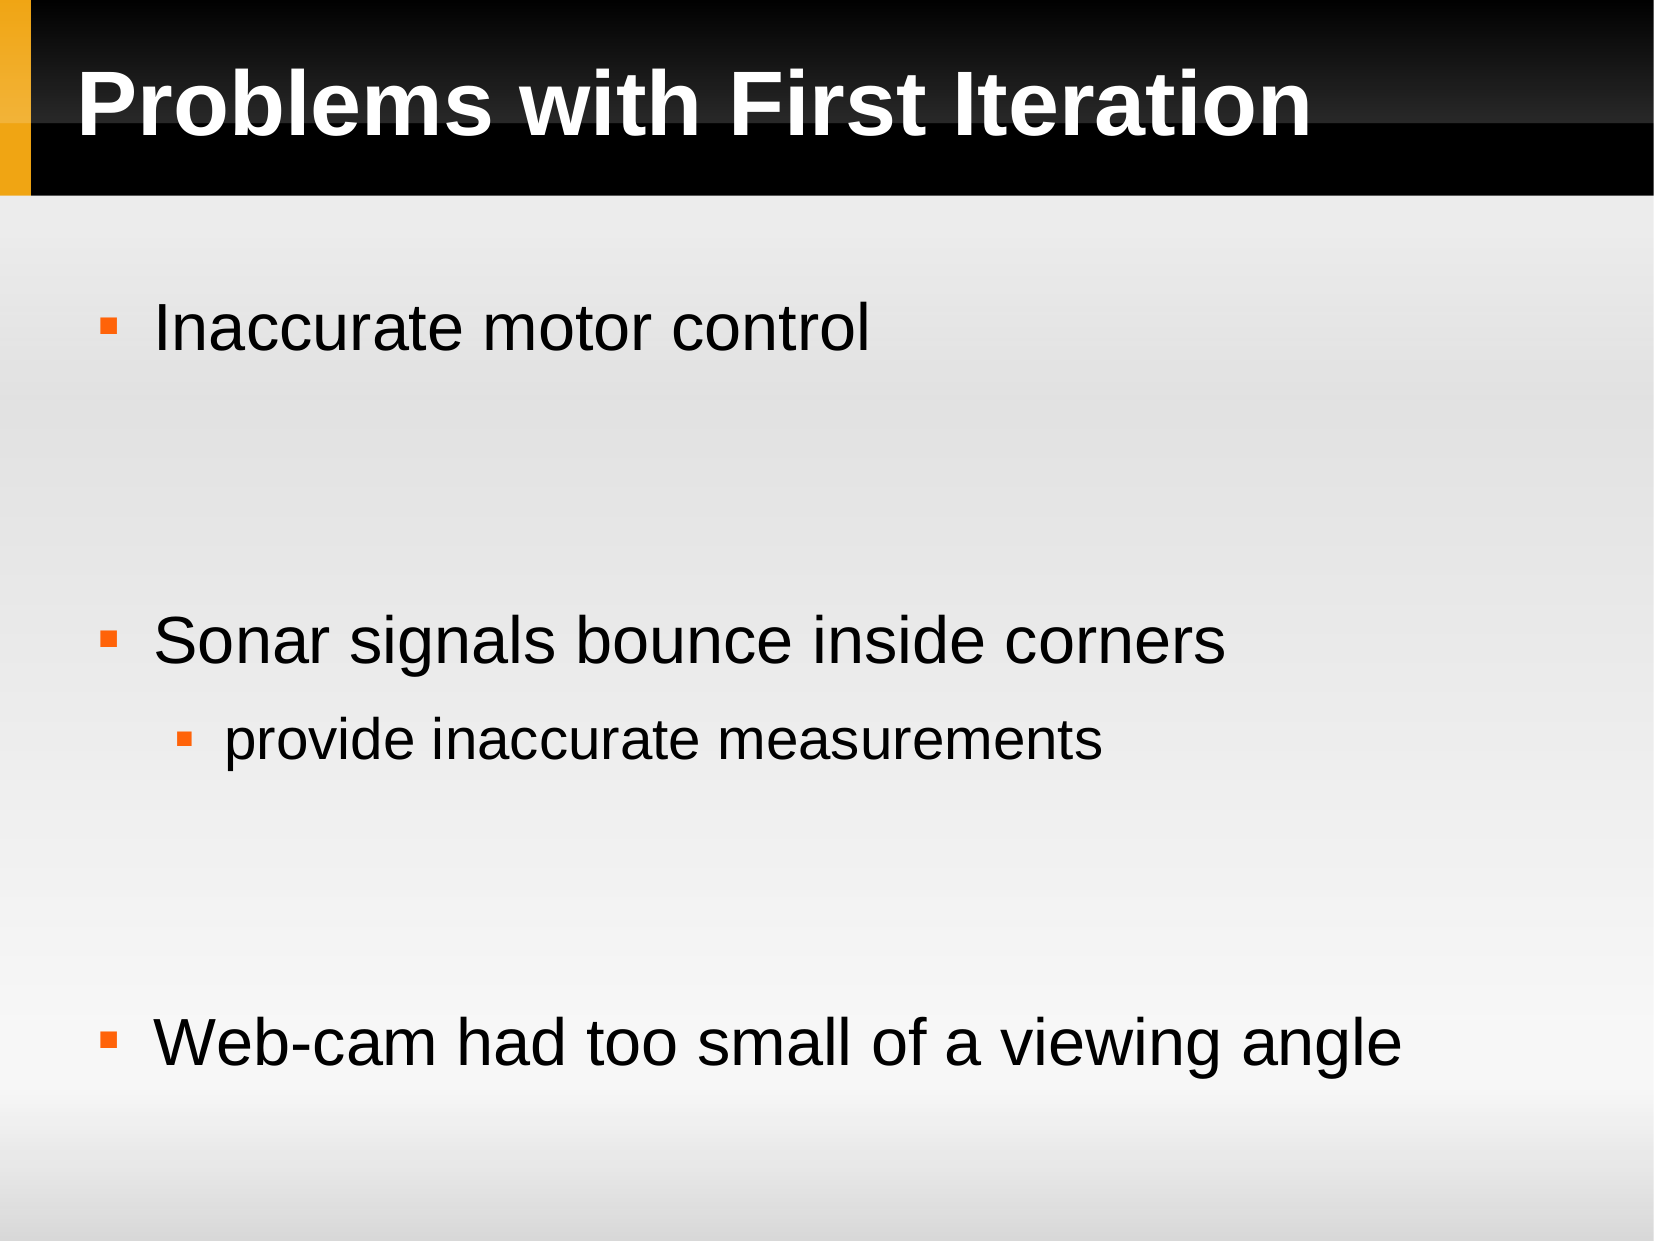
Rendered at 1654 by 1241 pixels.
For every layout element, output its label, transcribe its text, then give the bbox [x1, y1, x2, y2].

picture [0, 0, 1654, 1241]
title Problems with First Iteration [76, 0, 1565, 208]
list Inaccurate motor control Sonar signals bounce inside corners provide inaccurate measurements Web-cam had too small of a viewing angle [82, 290, 1571, 1109]
